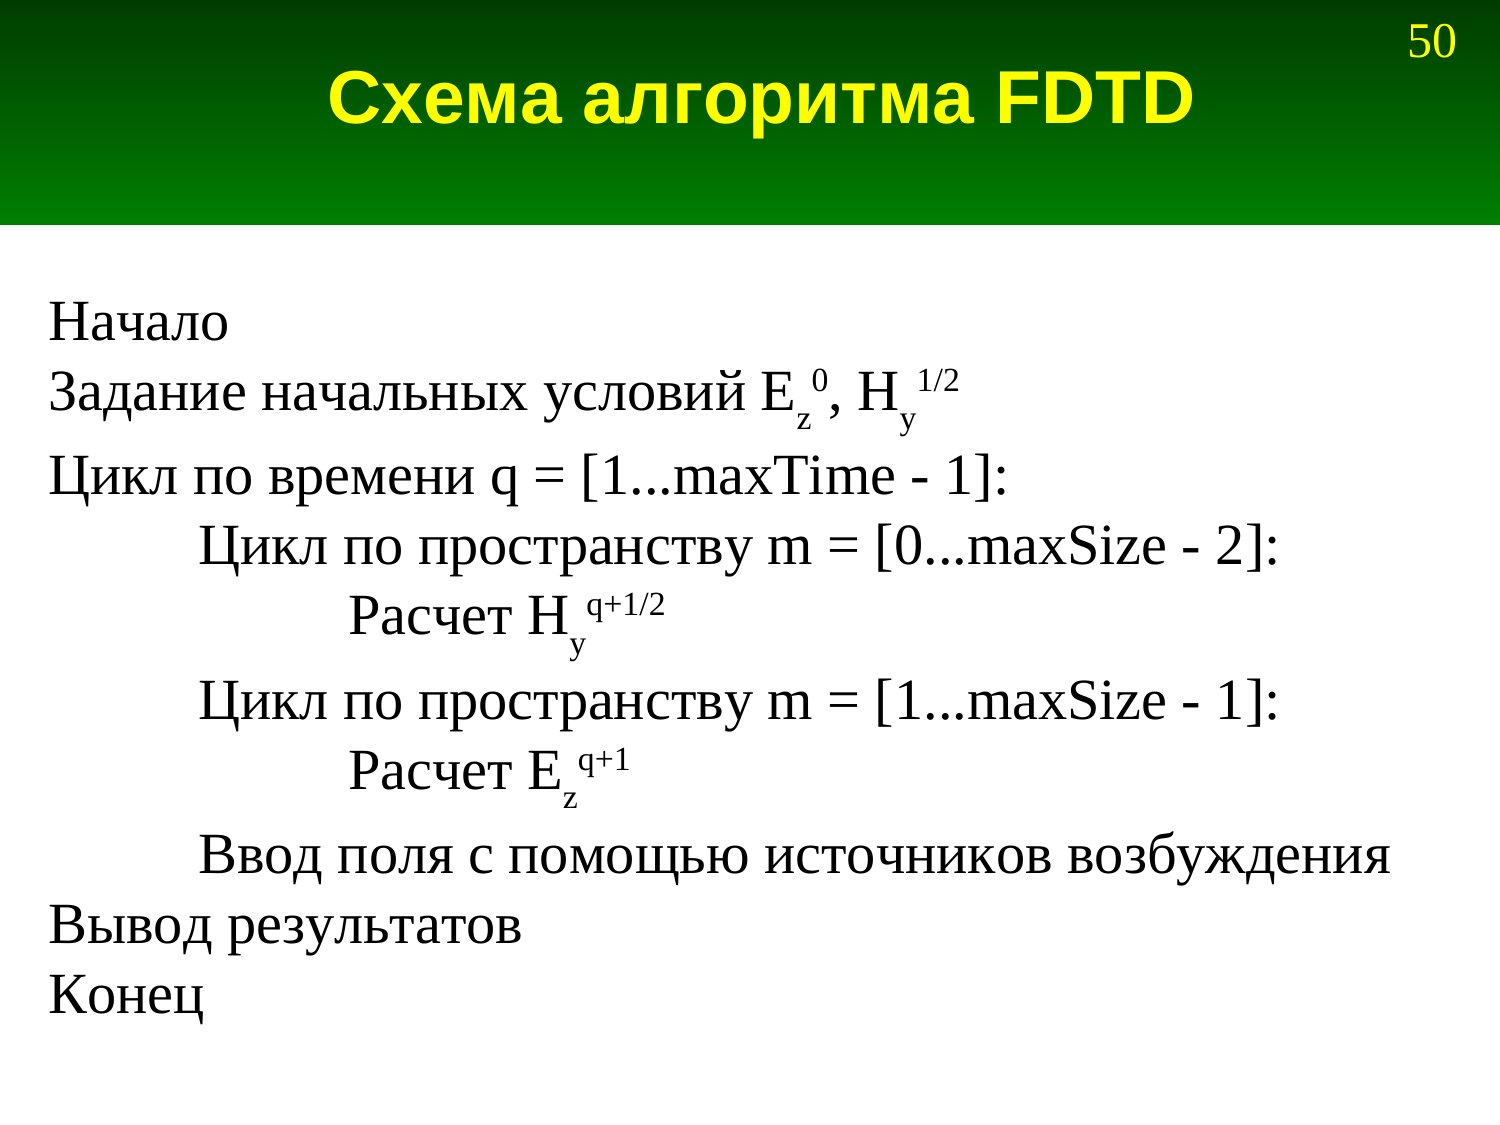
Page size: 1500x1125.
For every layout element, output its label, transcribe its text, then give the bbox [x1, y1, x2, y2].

text_box Начало Задание начальных условий Ez0, Hy1/2 Цикл по времени q = [1...maxTime - 1]: Цикл по пространству m = [0...maxSize - 2]: Расчет Hyq+1/2 Цикл по пространству m = [1...maxSize - 1]: Расчет Ezq+1 Ввод поля с помощью источников возбуждения Вывод результатов Конец [33, 274, 1422, 1033]
title Схема алгоритма FDTD [123, 0, 1399, 188]
